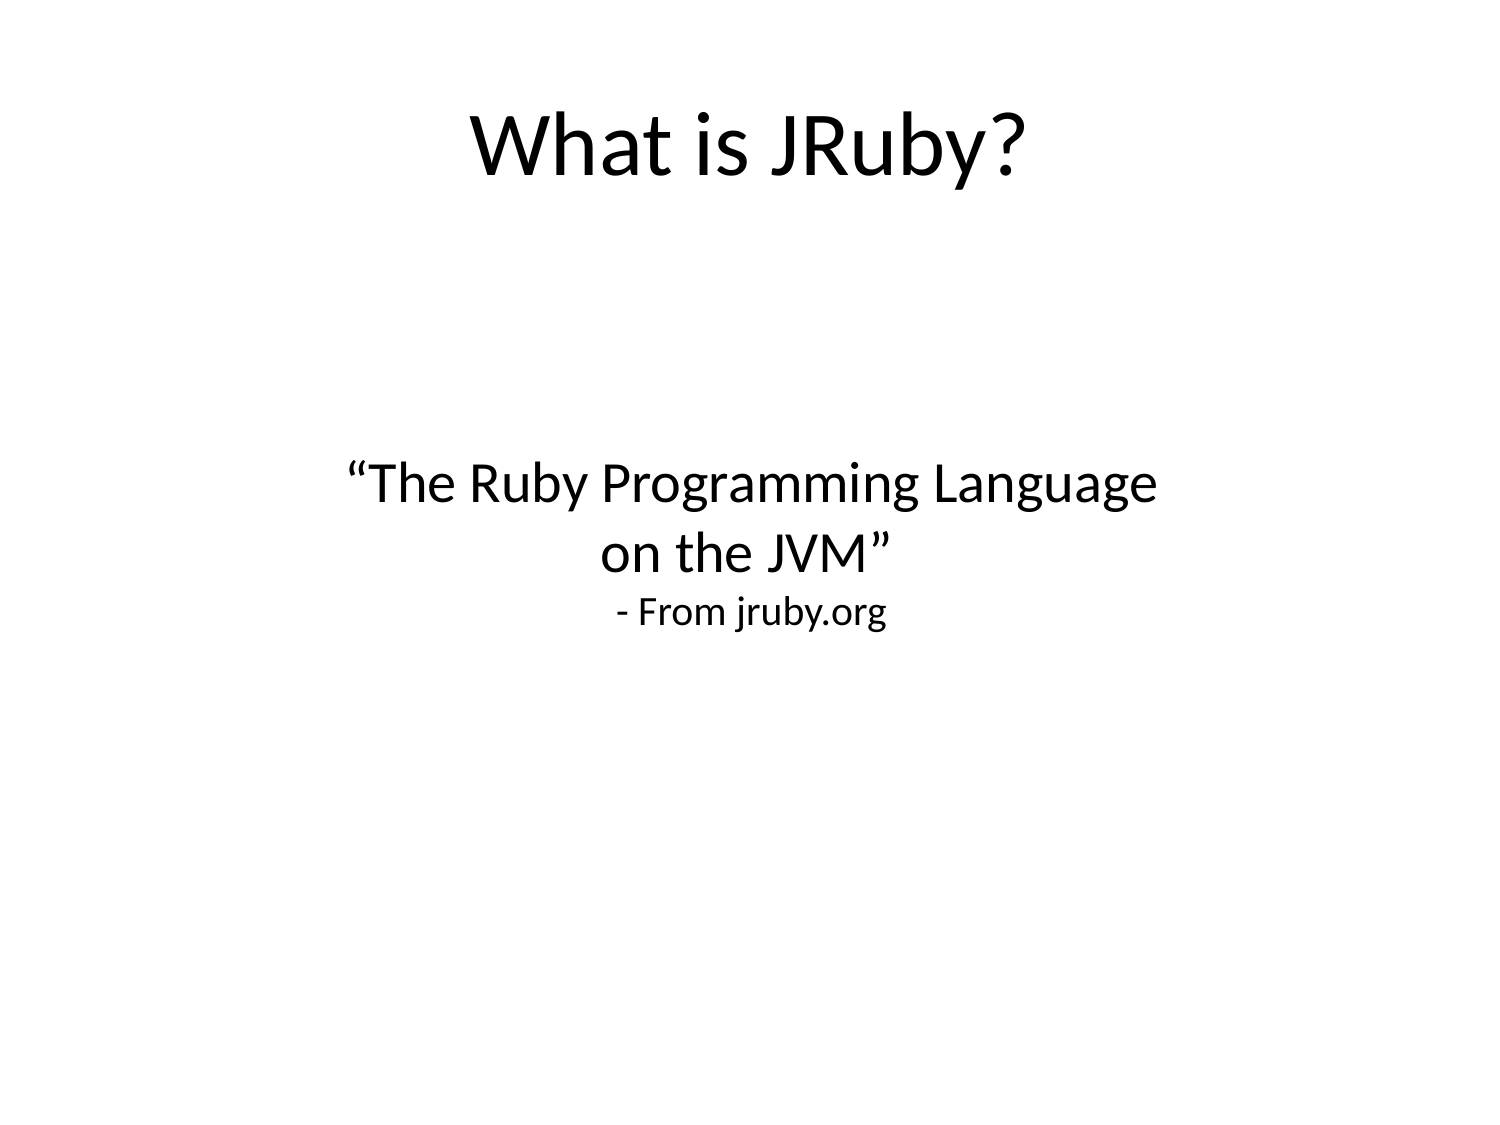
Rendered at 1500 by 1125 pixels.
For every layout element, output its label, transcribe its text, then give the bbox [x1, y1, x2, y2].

title What is JRuby? [75, 45, 1425, 233]
text_box “The Ruby Programming Language on the JVM” - From jruby.org [314, 436, 1189, 642]
